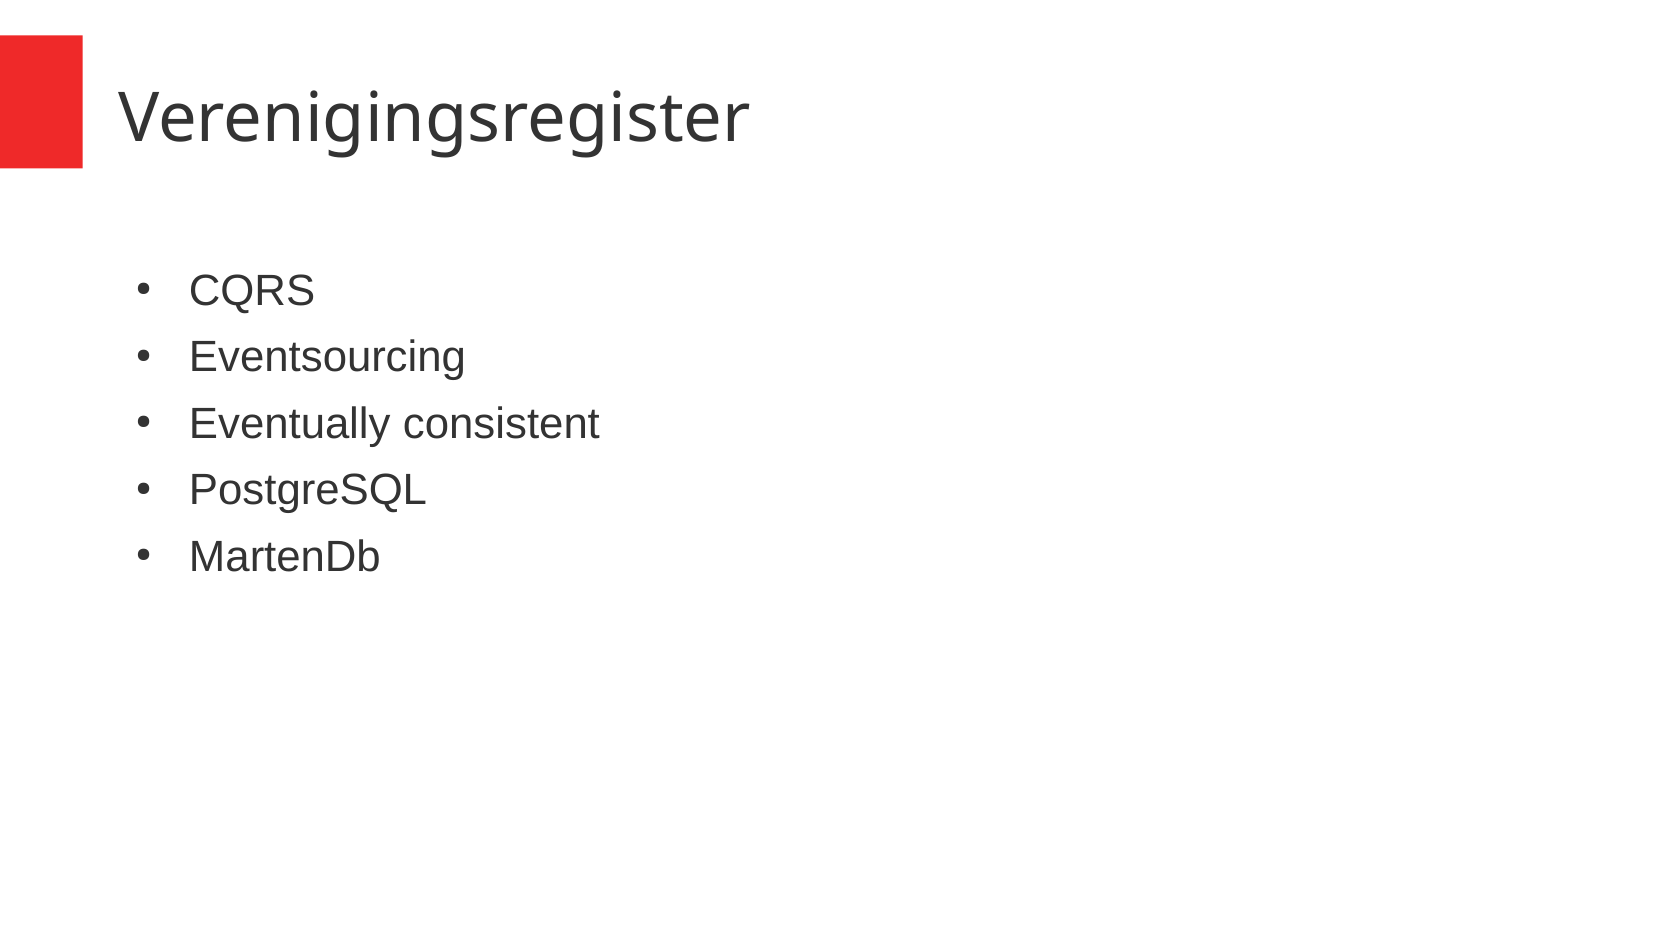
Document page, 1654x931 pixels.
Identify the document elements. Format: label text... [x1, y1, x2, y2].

title Verenigingsregister [118, 37, 1571, 193]
list CQRS Eventsourcing Eventually consistent PostgreSQL MartenDb [118, 265, 1536, 806]
